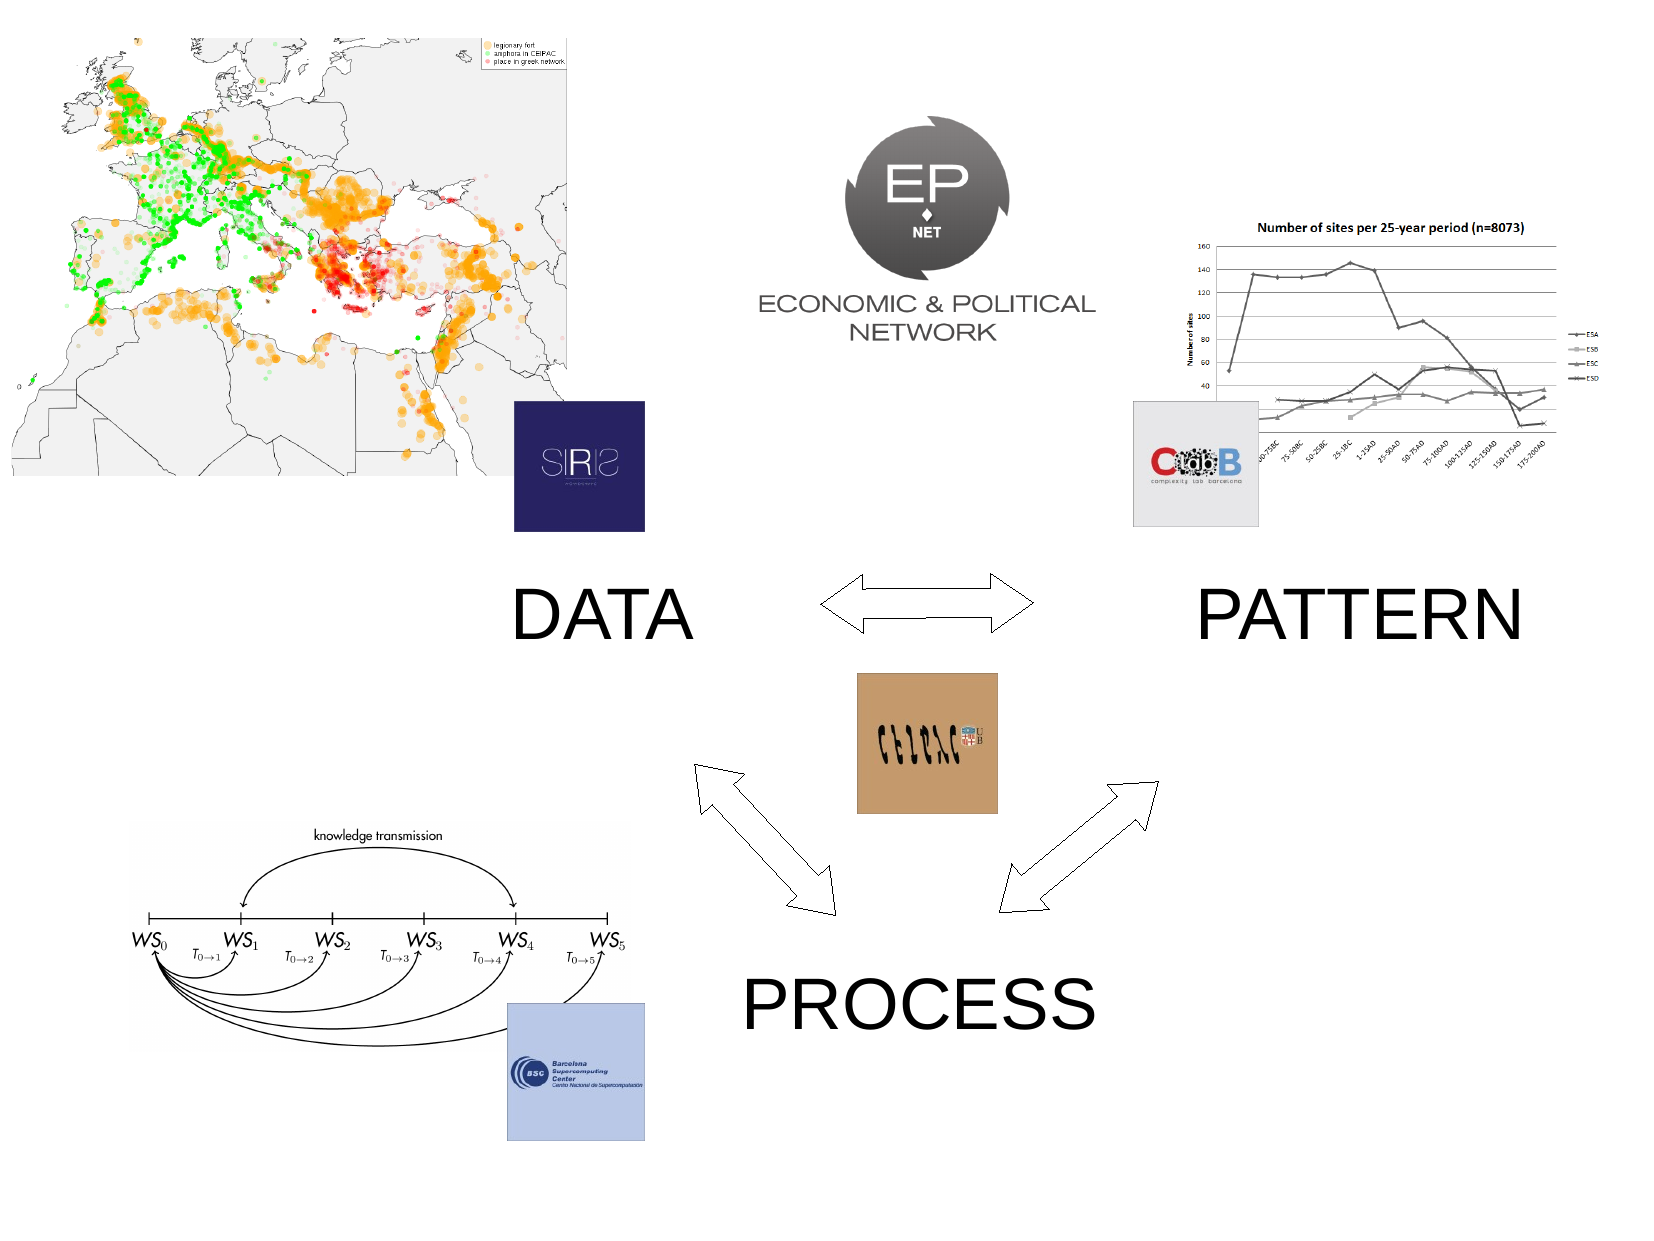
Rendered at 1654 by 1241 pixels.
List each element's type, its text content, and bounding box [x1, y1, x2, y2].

picture [1133, 212, 1607, 527]
text_box [694, 764, 836, 916]
text_box DATA [496, 566, 721, 663]
picture [129, 821, 645, 1141]
picture [857, 673, 998, 814]
text_box PROCESS [726, 956, 1128, 1054]
text_box [999, 781, 1159, 913]
text_box PATTERN [1181, 566, 1548, 663]
picture [11, 38, 645, 532]
picture [756, 109, 1098, 343]
text_box [820, 573, 1034, 634]
